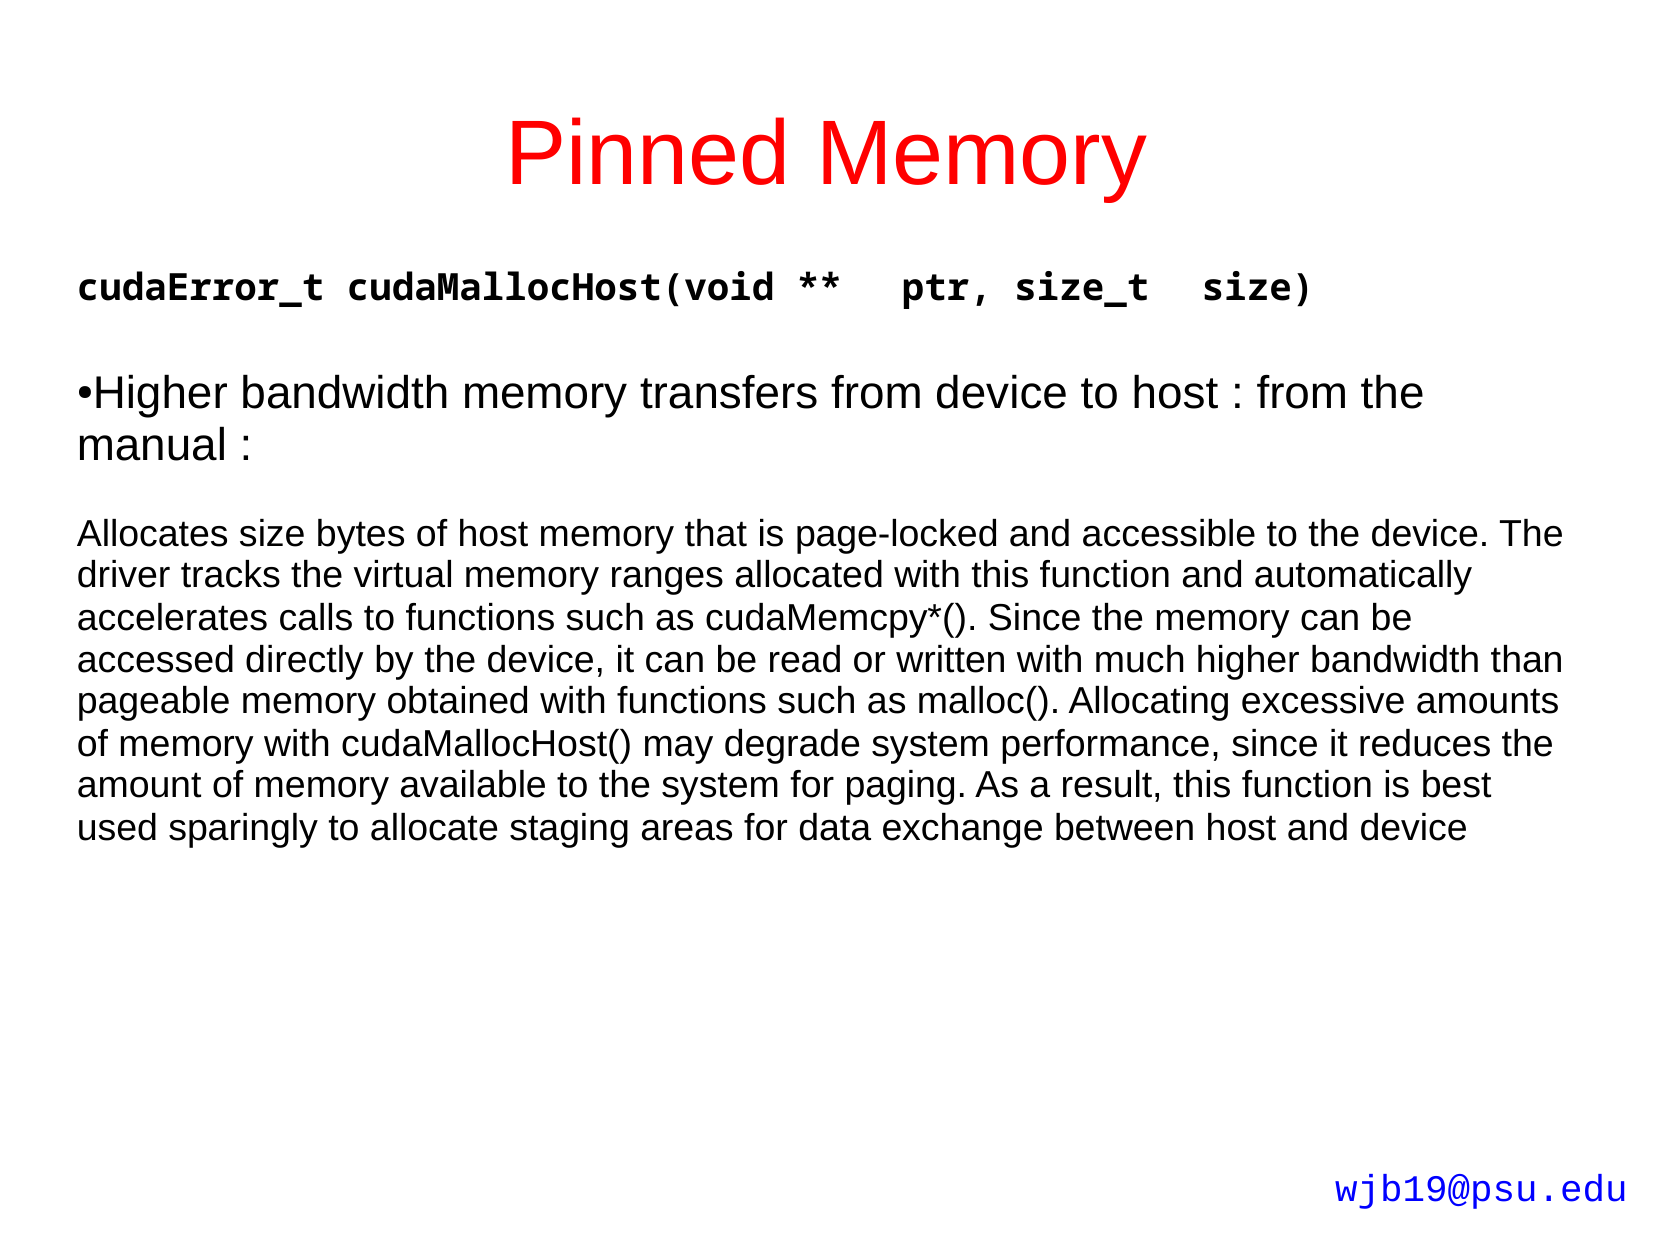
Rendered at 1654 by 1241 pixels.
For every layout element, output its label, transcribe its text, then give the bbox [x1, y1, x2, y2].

title Pinned Memory [82, 49, 1571, 257]
subtitle cudaError_t cudaMallocHost(void ** ptr, size_t size) Higher bandwidth memory transfers from device to host : from the manual : Allocates size bytes of host memory that is page-locked and accessible to the device. The driver tracks the virtual memory ranges allocated with this function and automatically accelerates calls to functions such as cudaMemcpy*(). Since the memory can be accessed directly by the device, it can be read or written with much higher bandwidth than pageable memory obtained with functions such as malloc(). Allocating excessive amounts of memory with cudaMallocHost() may degrade system performance, since it reduces the amount of memory available to the system for paging. As a result, this function is best used sparingly to allocate staging areas for data exchange between host and device [76, 260, 1565, 1080]
text_box wjb19@psu.edu [1320, 1162, 1643, 1220]
